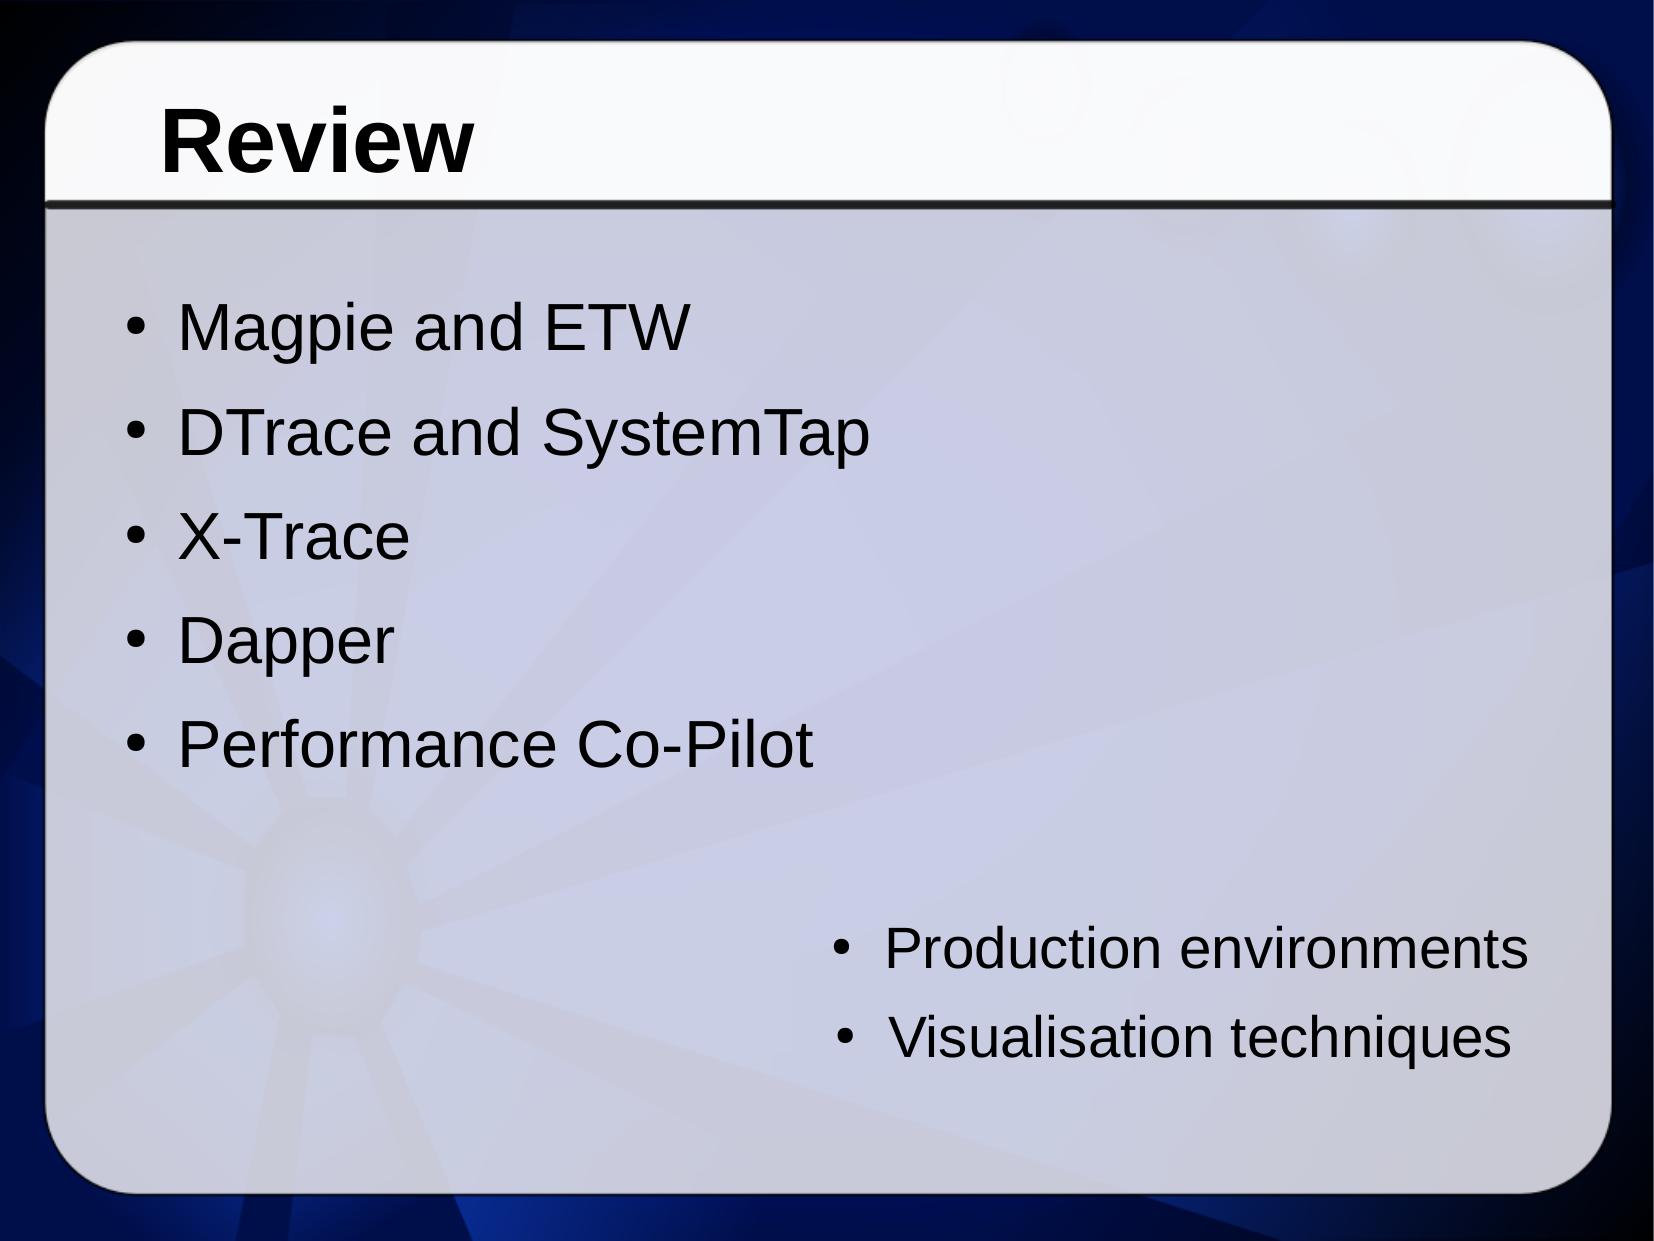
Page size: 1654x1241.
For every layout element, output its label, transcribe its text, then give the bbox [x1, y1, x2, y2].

title Review [82, 37, 1571, 245]
list Magpie and ETW DTrace and SystemTap X-Trace Dapper Performance Co-Pilot Production environments Visualisation techniques [106, 290, 1547, 1109]
picture [0, 0, 1654, 1241]
